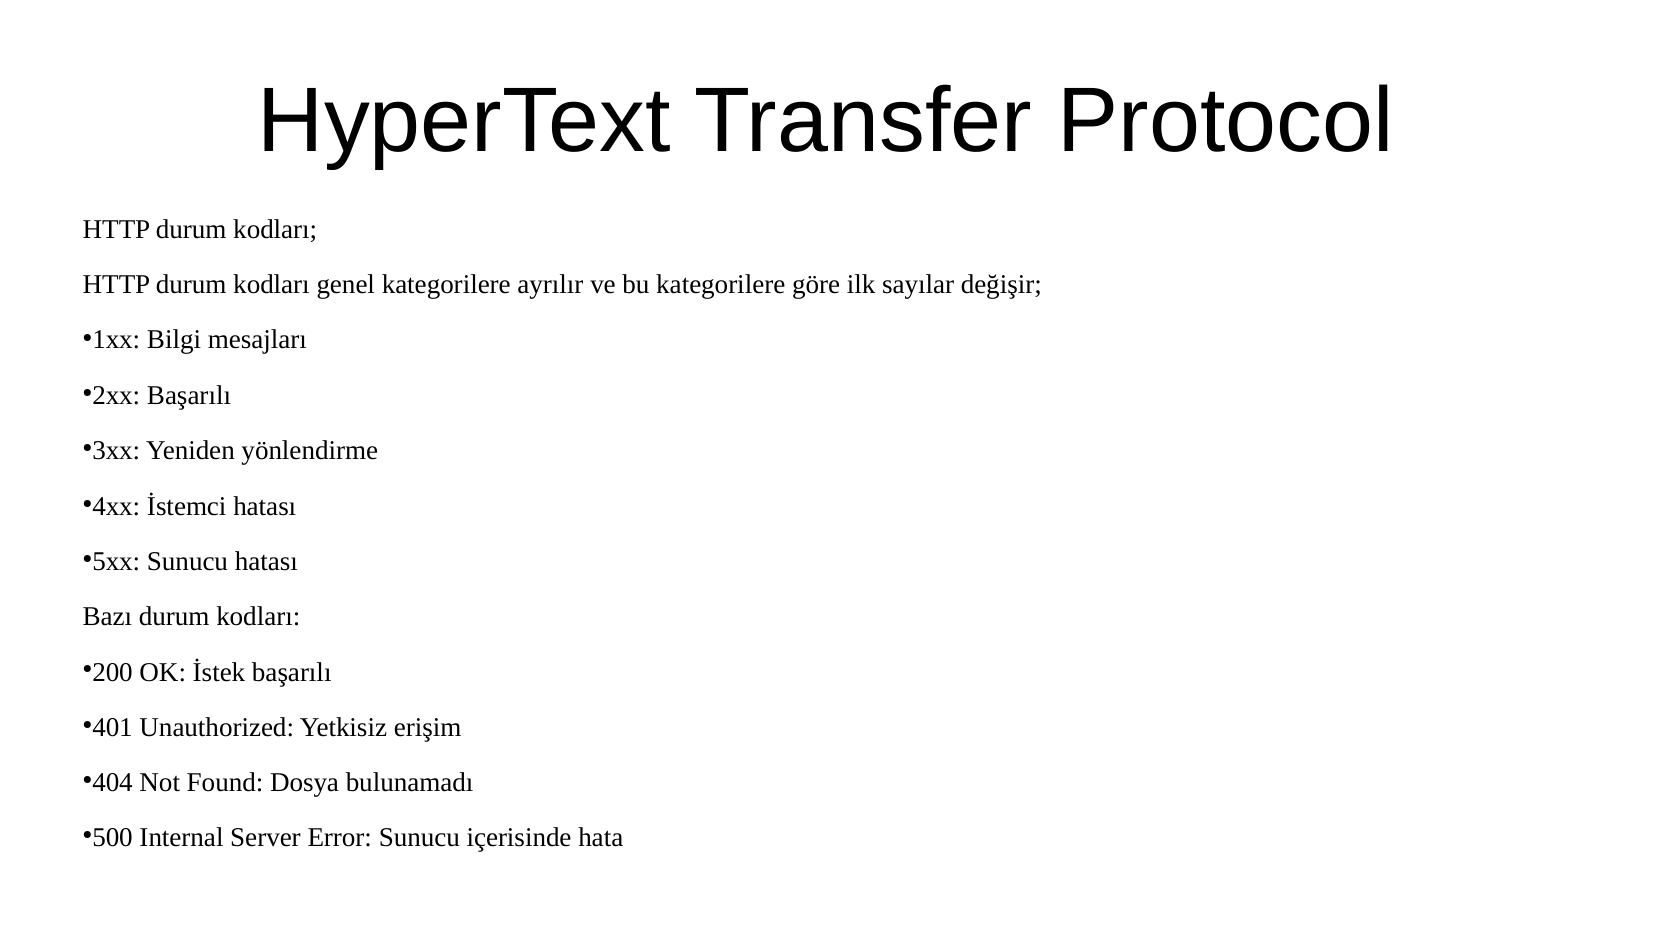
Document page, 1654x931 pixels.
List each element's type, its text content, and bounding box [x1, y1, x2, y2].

list HTTP durum kodları; HTTP durum kodları genel kategorilere ayrılır ve bu kategorilere göre ilk sayılar değişir; 1xx: Bilgi mesajları 2xx: Başarılı 3xx: Yeniden yönlendirme 4xx: İstemci hatası 5xx: Sunucu hatası Bazı durum kodları: 200 OK: İstek başarılı 401 Unauthorized: Yetkisiz erişim 404 Not Found: Dosya bulunamadı 500 Internal Server Error: Sunucu içerisinde hata [82, 217, 1571, 857]
title HyperText Transfer Protocol [82, 37, 1571, 193]
